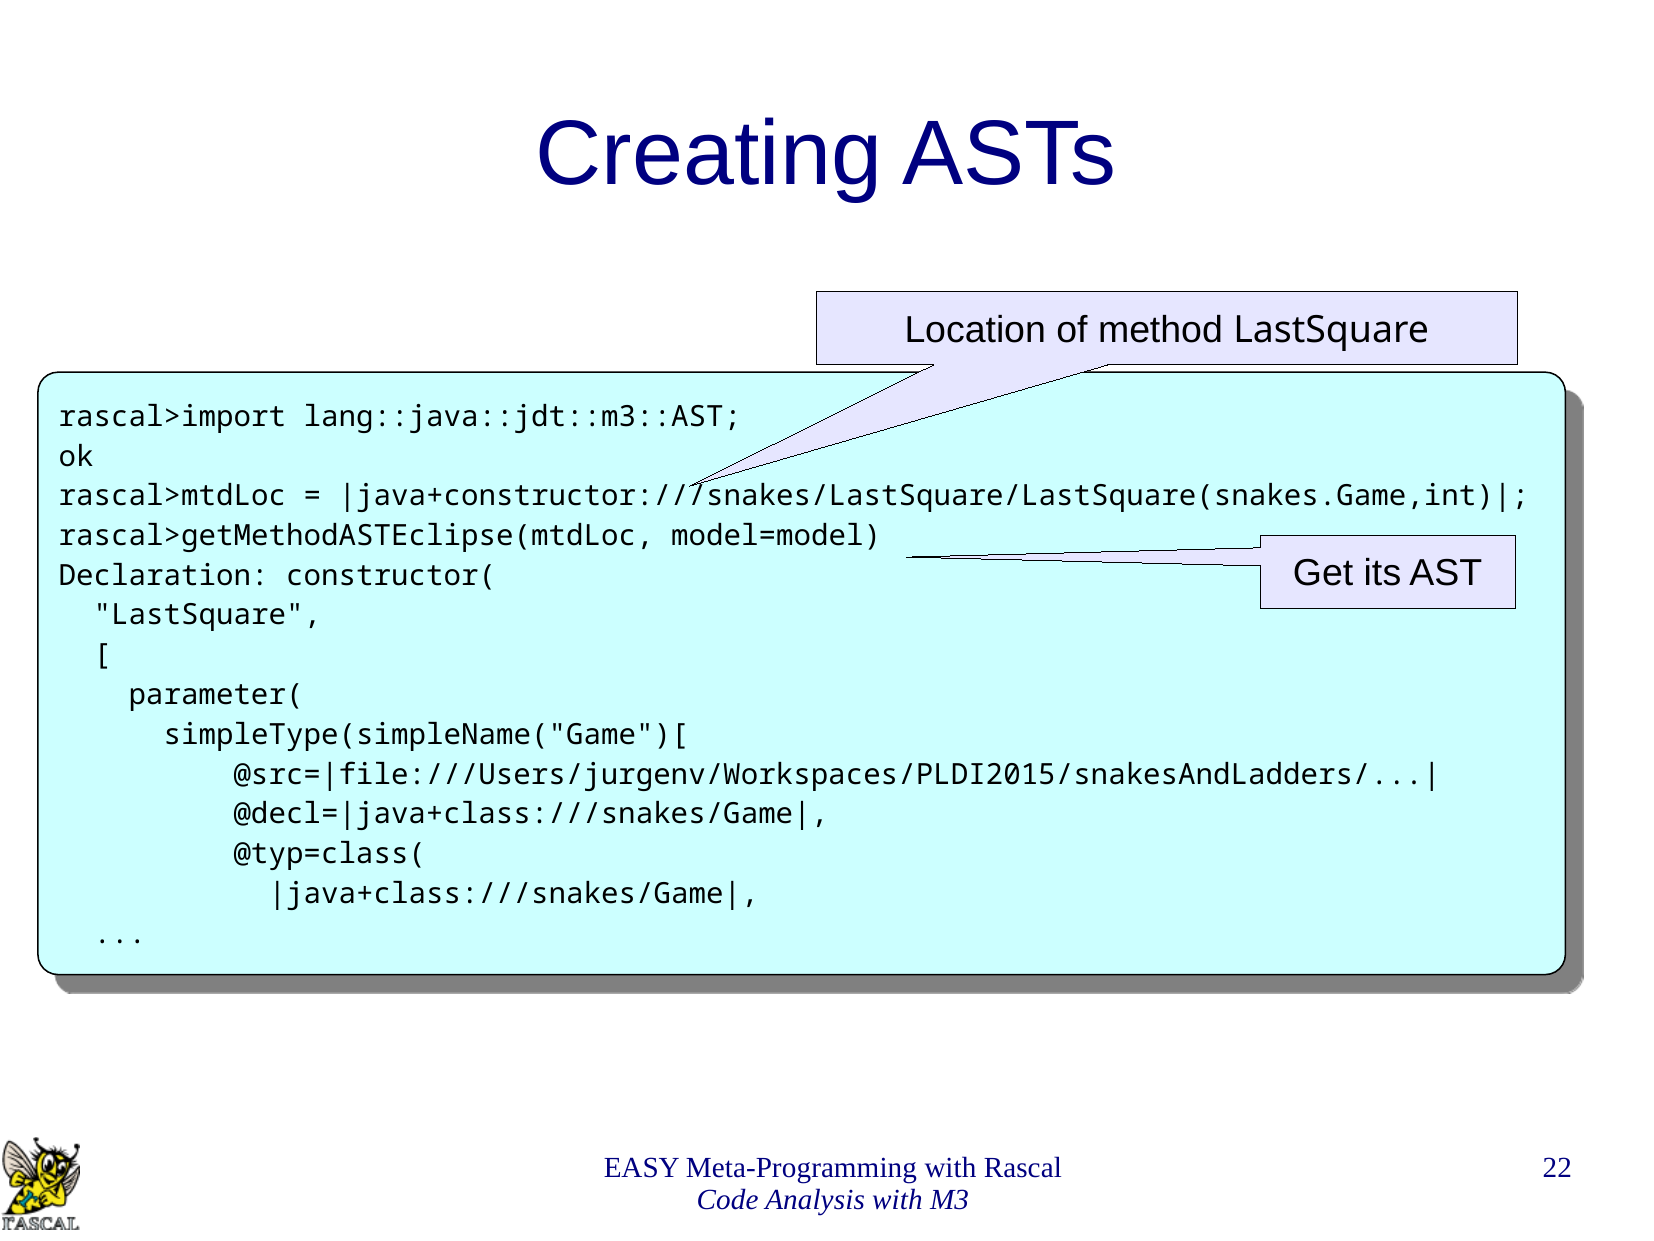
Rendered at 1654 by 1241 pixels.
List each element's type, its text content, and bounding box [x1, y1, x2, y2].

text_box Get its AST [906, 535, 1516, 609]
text_box rascal>import lang::java::jdt::m3::AST; ok rascal>mtdLoc = |java+constructor:///snakes/LastSquare/LastSquare(snakes.Game,int)|; rascal>getMethodASTEclipse(mtdLoc, model=model) Declaration: constructor( "LastSquare", [ parameter( simpleType(simpleName("Game")[ @src=|file:///Users/jurgenv/Workspaces/PLDI2015/snakesAndLadders/...| @decl=|java+class:///snakes/Game|, @typ=class( |java+class:///snakes/Game|, ... [37, 372, 1566, 975]
picture [1, 1137, 80, 1230]
text_box Location of method LastSquare [689, 291, 1518, 487]
title Creating ASTs [82, 49, 1571, 257]
